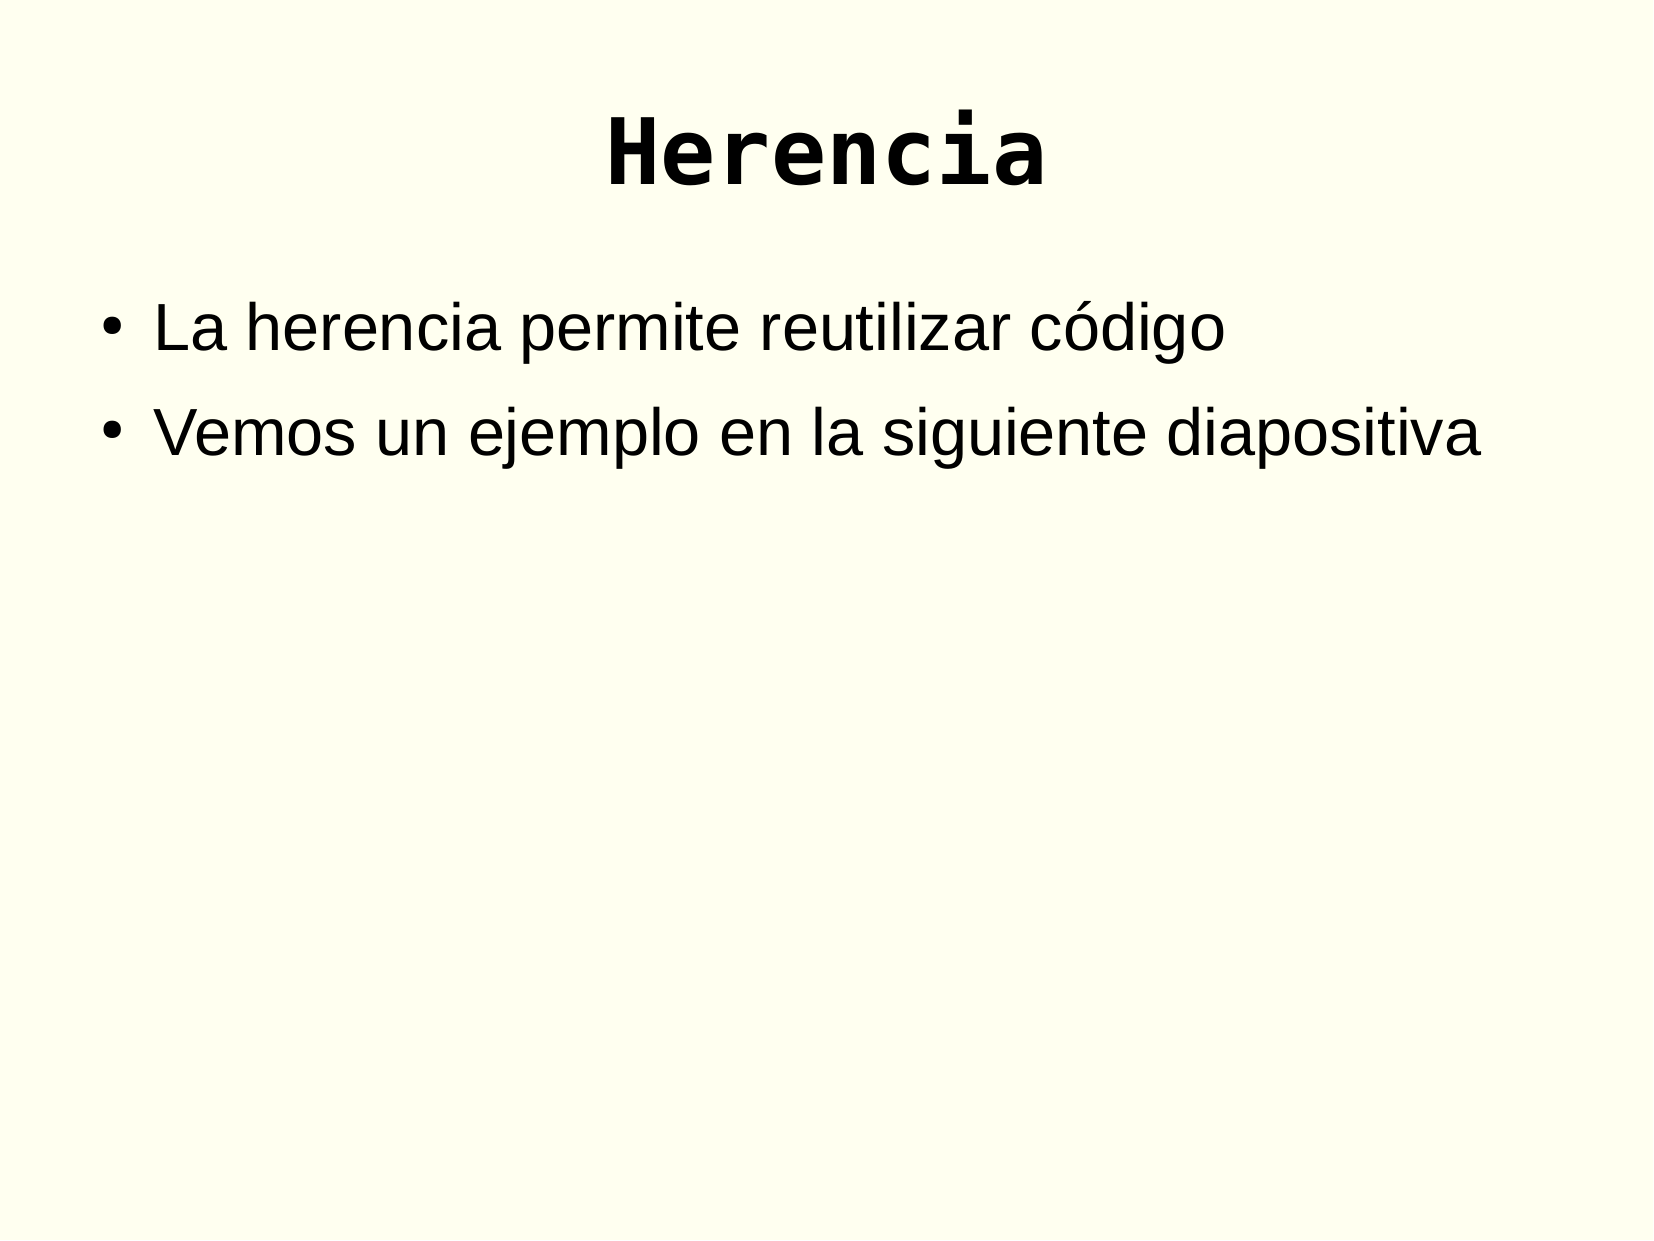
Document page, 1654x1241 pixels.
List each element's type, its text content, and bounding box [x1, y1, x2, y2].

list La herencia permite reutilizar código Vemos un ejemplo en la siguiente diapositiva [82, 290, 1571, 1010]
title Herencia [82, 49, 1571, 257]
